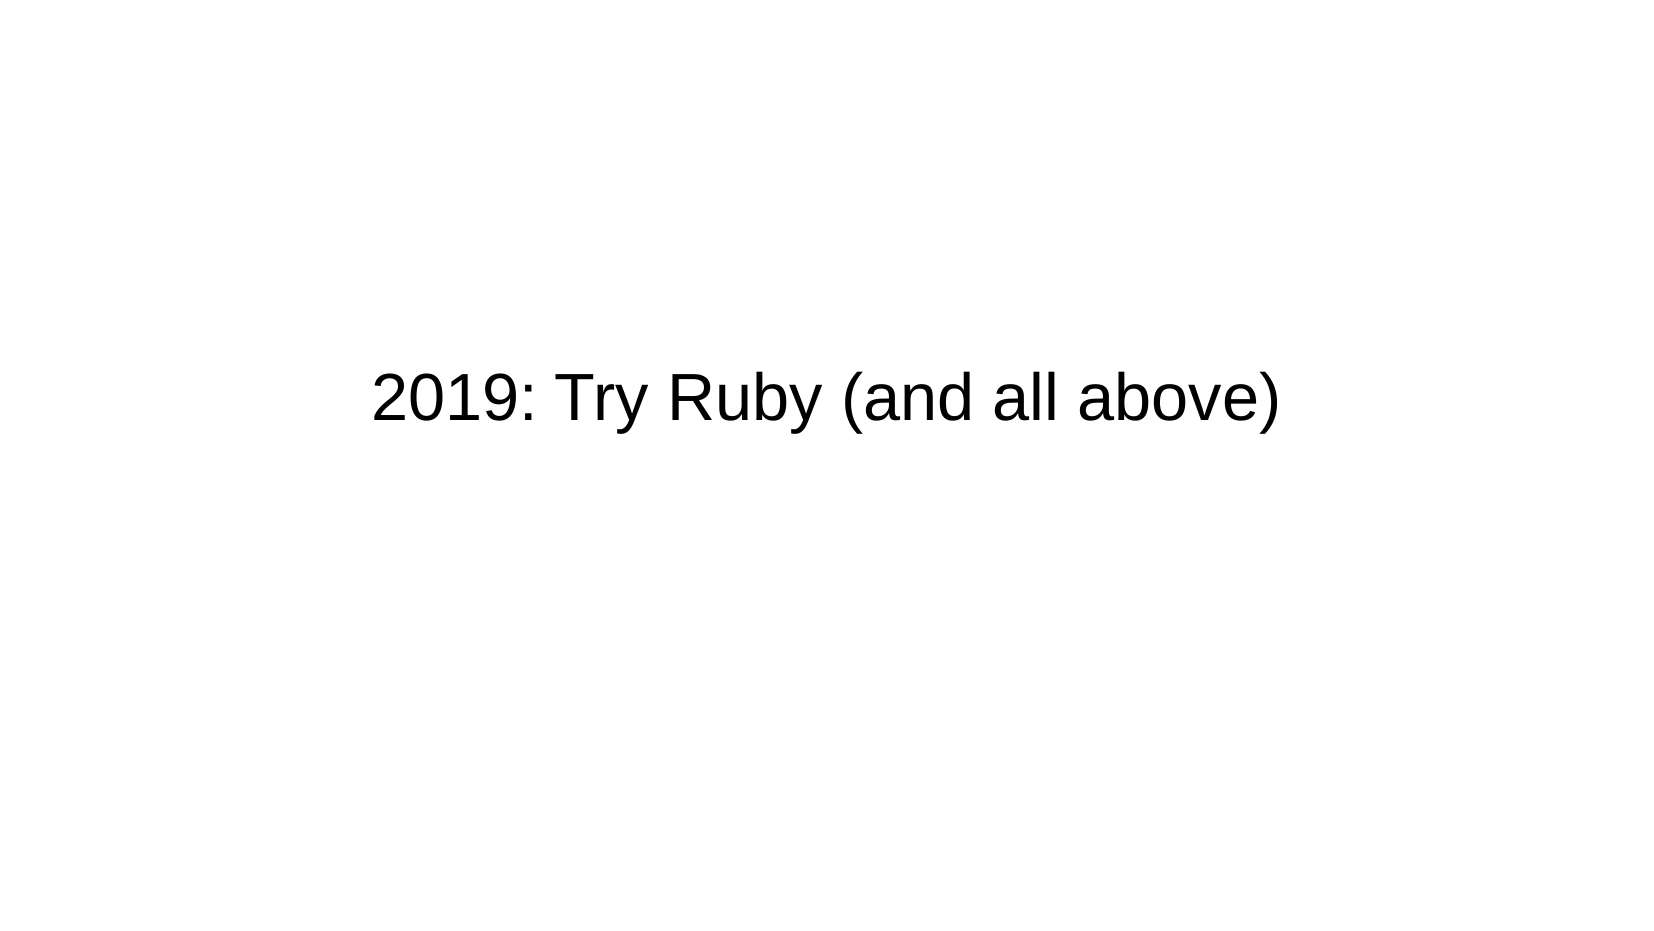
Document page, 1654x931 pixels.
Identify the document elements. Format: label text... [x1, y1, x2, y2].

subtitle 2019: Try Ruby (and all above) [82, 37, 1571, 757]
